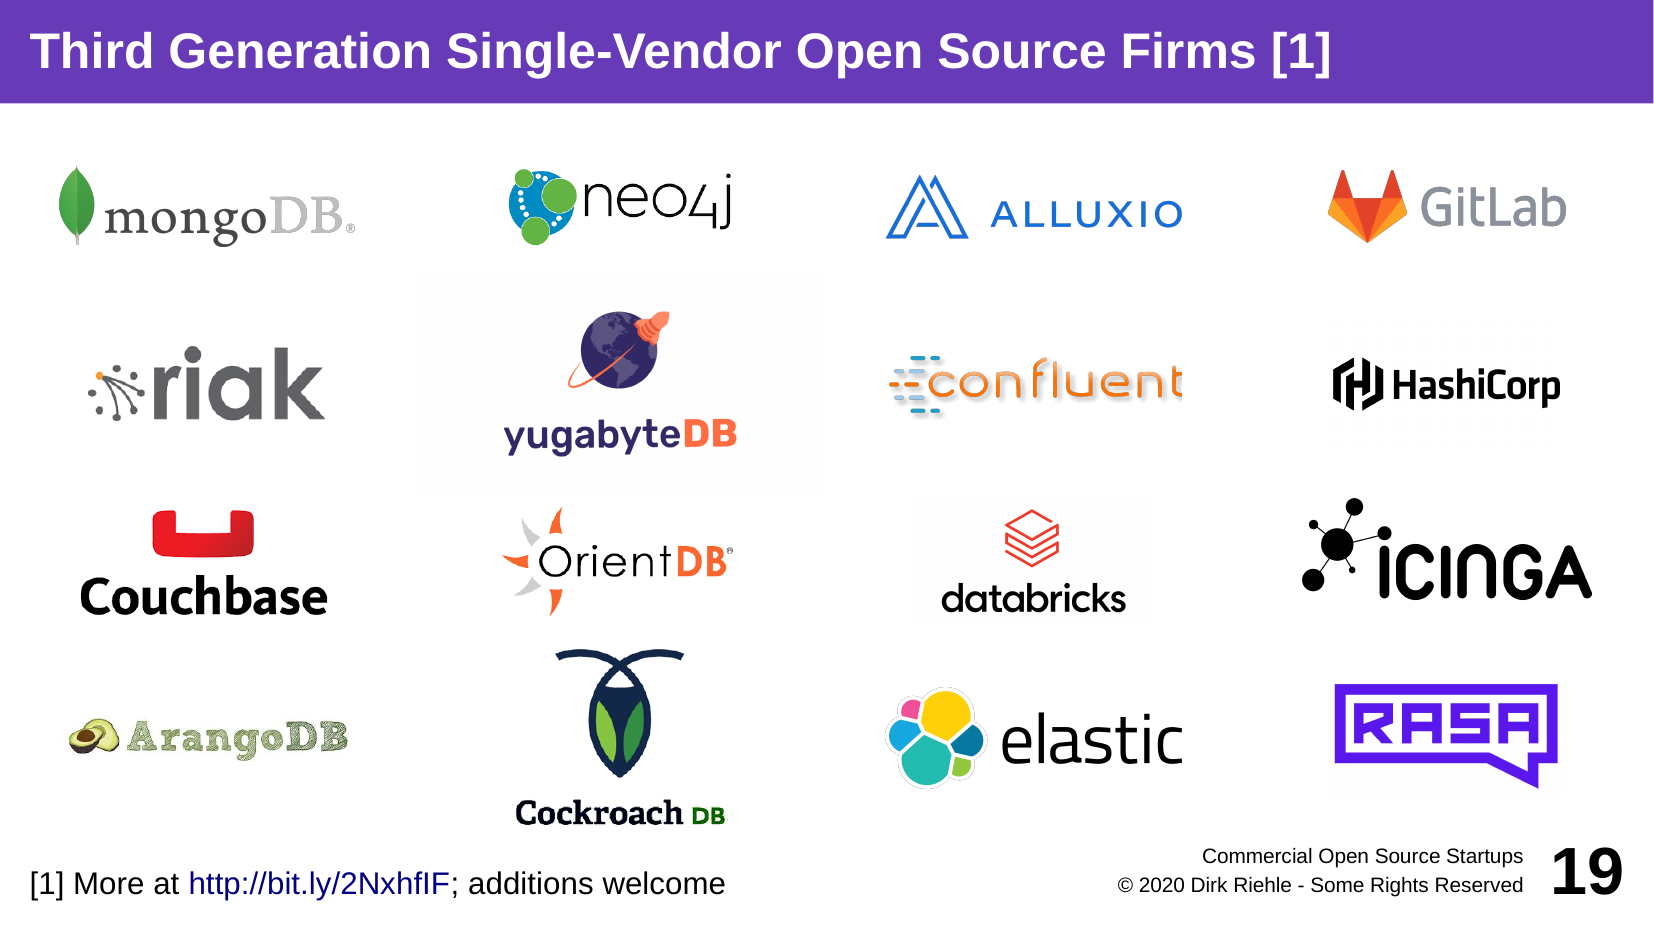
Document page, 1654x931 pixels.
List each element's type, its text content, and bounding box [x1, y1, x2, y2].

picture [1299, 141, 1595, 272]
picture [501, 620, 739, 693]
picture [1299, 495, 1595, 603]
picture [1328, 318, 1565, 450]
picture [885, 687, 1182, 693]
picture [59, 166, 355, 247]
picture [885, 174, 1182, 239]
picture [88, 346, 325, 421]
text_box [1] More at http://bit.ly/2NxhfIF; additions welcome [0, 693, 1182, 931]
picture [501, 159, 739, 254]
picture [59, 488, 355, 634]
picture [413, 275, 827, 492]
picture [1328, 680, 1565, 796]
picture [915, 498, 1152, 624]
title Third Generation Single-Vendor Open Source Firms [1] [0, 0, 1654, 104]
picture [885, 323, 1182, 445]
picture [501, 506, 739, 616]
